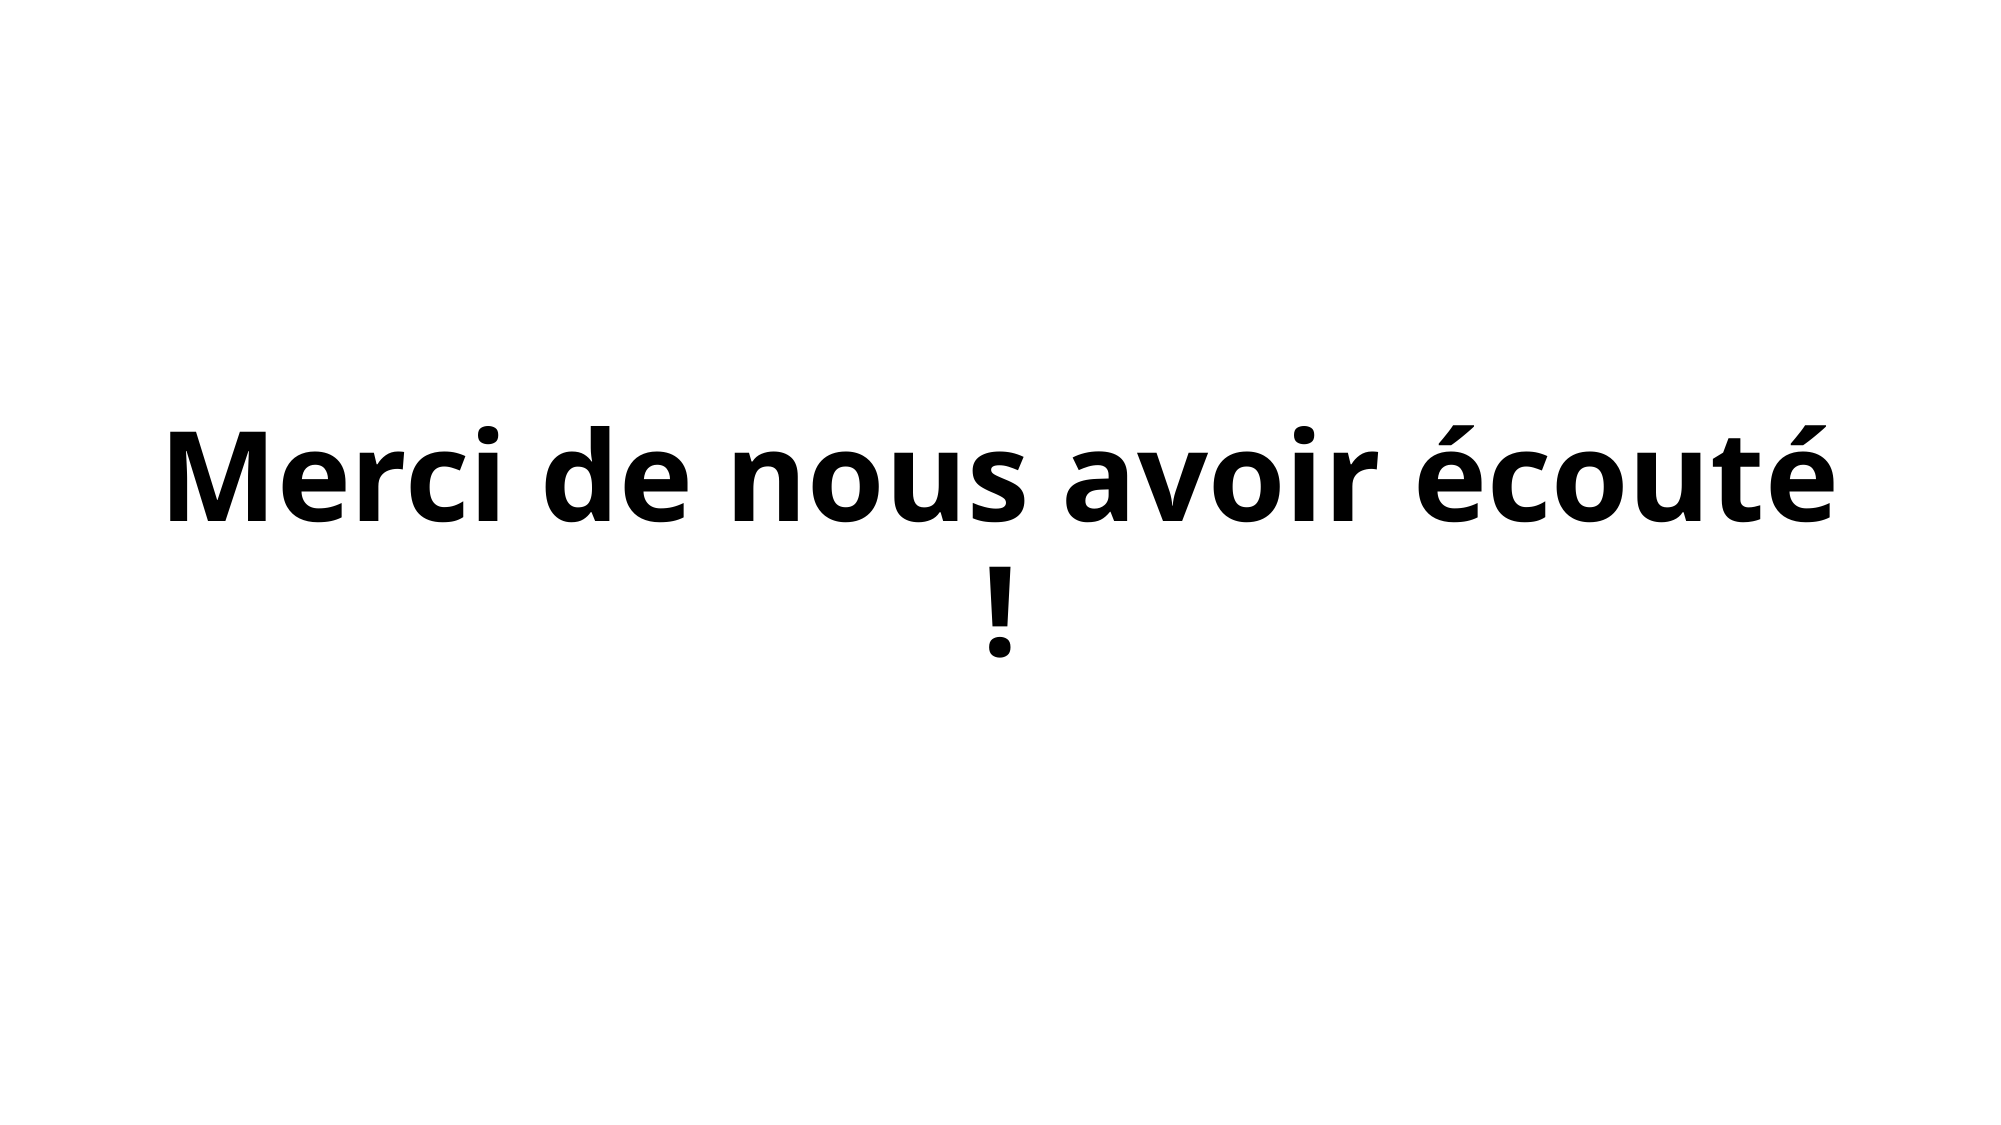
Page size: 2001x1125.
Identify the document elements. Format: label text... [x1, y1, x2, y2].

title Merci de nous avoir écouté ! [137, 59, 1863, 1039]
